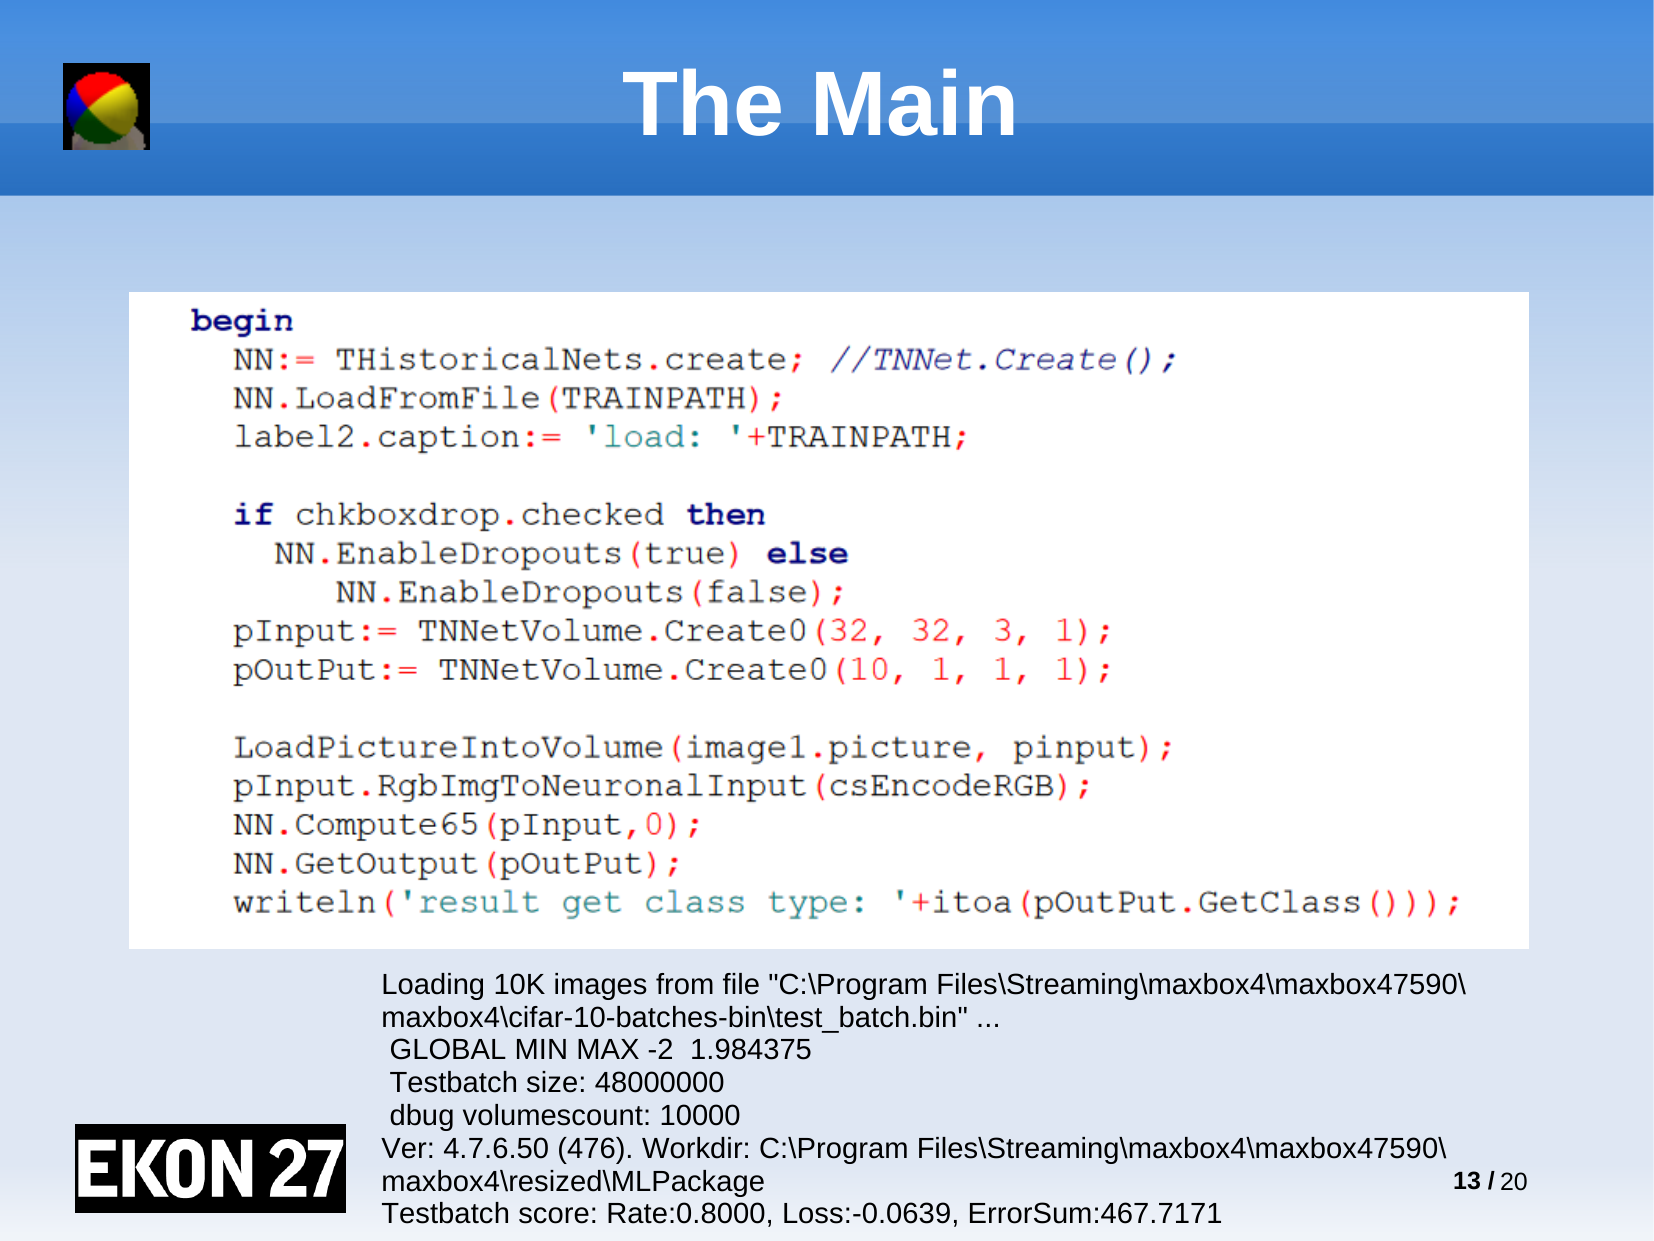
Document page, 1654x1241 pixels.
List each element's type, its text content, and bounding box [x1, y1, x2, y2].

text_box Loading 10K images from file "C:\Program Files\Streaming\maxbox4\maxbox47590\maxbox4\cifar-10-batches-bin\test_batch.bin" ... GLOBAL MIN MAX -2 1.984375 Testbatch size: 48000000 dbug volumescount: 10000 Ver: 4.7.6.50 (476). Workdir: C:\Program Files\Streaming\maxbox4\maxbox47590\maxbox4\resized\MLPackage Testbatch score: Rate:0.8000, Loss:-0.0639, ErrorSum:467.7171 [366, 960, 1567, 1238]
picture [0, 0, 1654, 1241]
title The Main [76, 0, 1565, 208]
